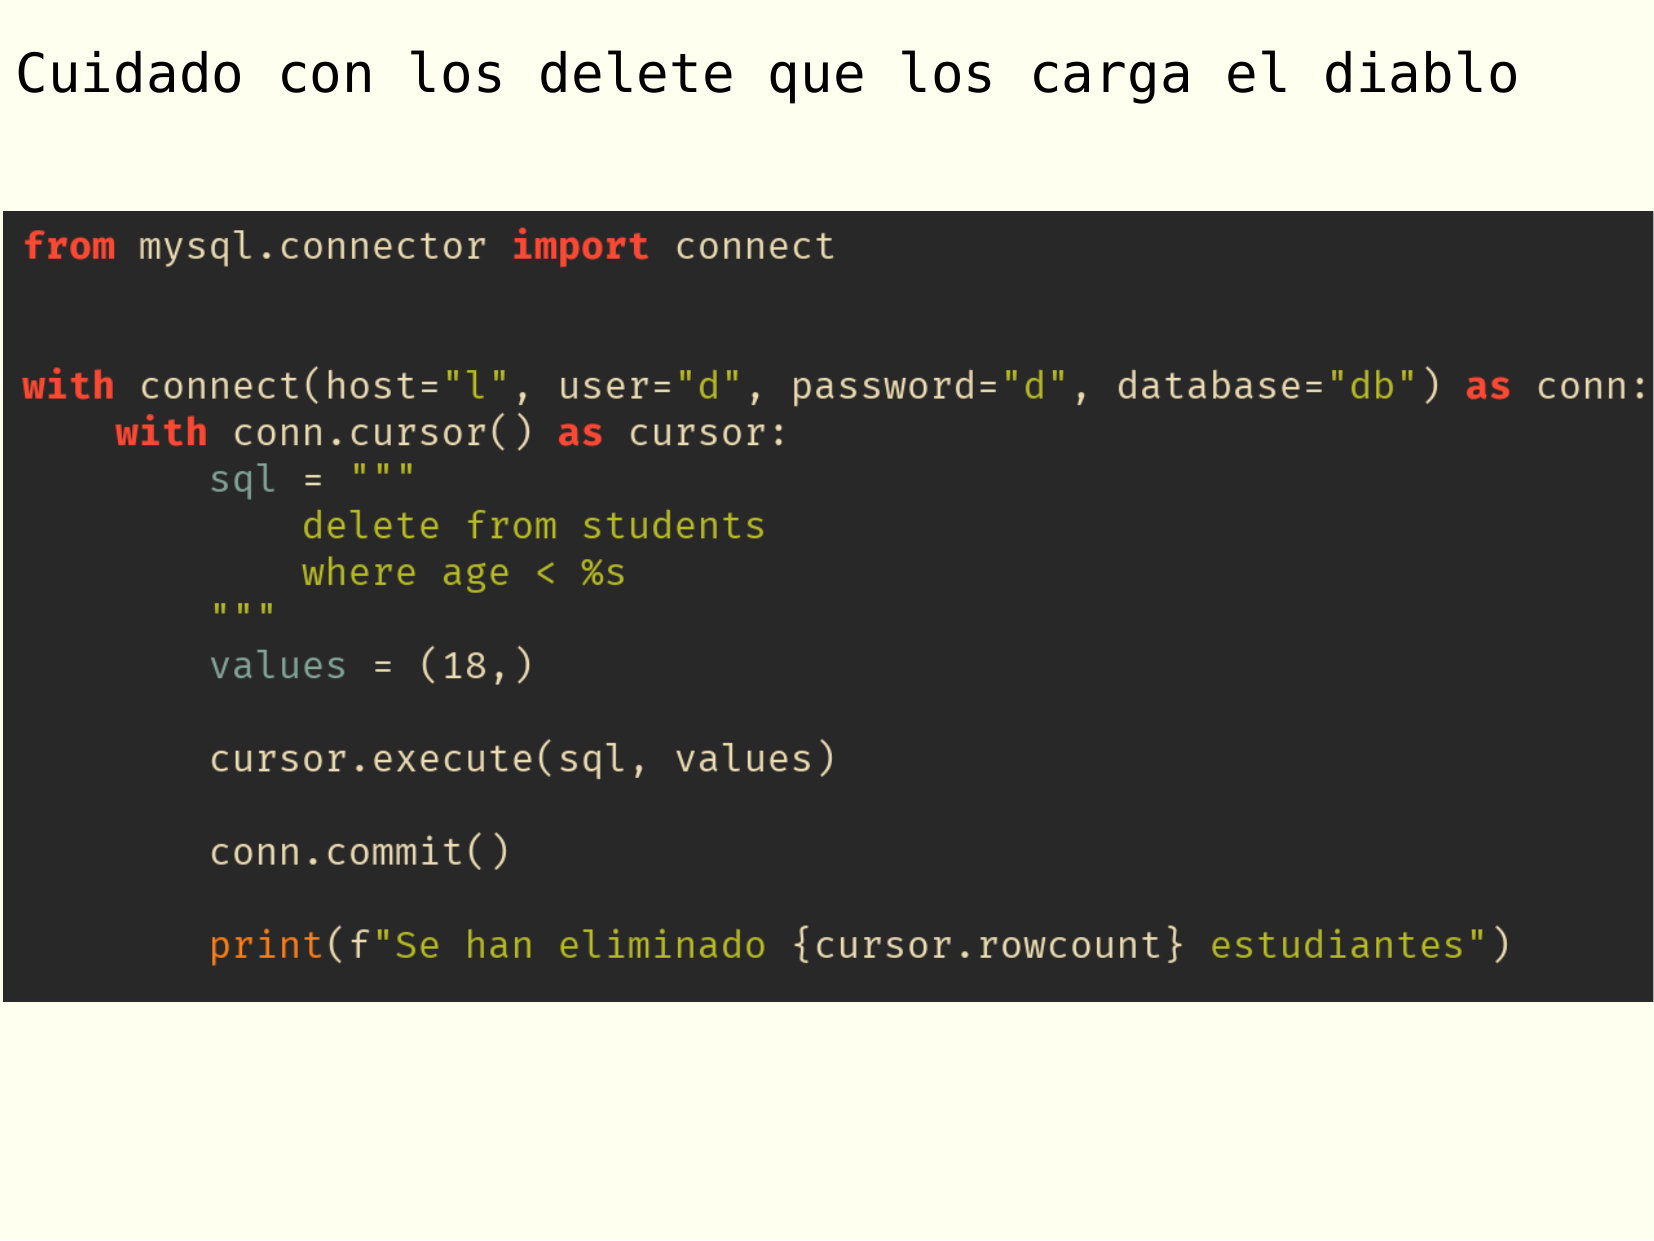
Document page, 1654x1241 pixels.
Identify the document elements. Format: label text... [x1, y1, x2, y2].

picture [3, 211, 1654, 1002]
title Cuidado con los delete que los carga el diablo [15, 4, 1636, 143]
